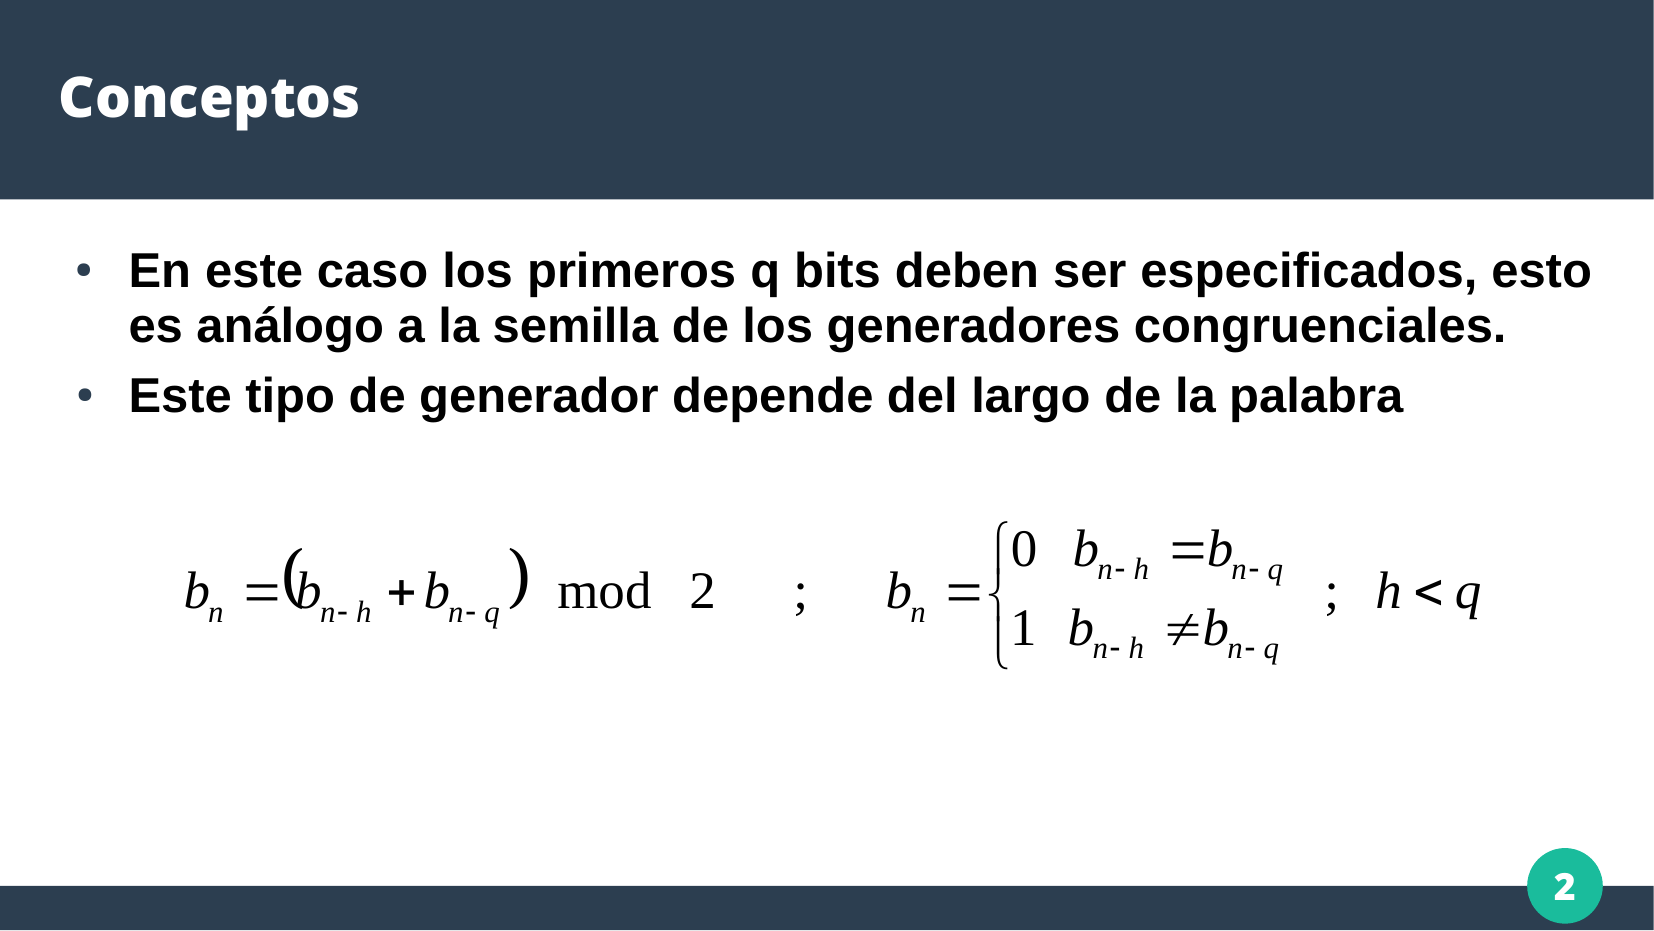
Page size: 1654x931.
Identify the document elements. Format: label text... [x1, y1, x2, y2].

title Conceptos [59, 37, 1595, 156]
chart [177, 512, 1494, 680]
list En este caso los primeros q bits deben ser especificados, esto es análogo a la semilla de los generadores congruenciales. Este tipo de generador depende del largo de la palabra [59, 243, 1595, 443]
